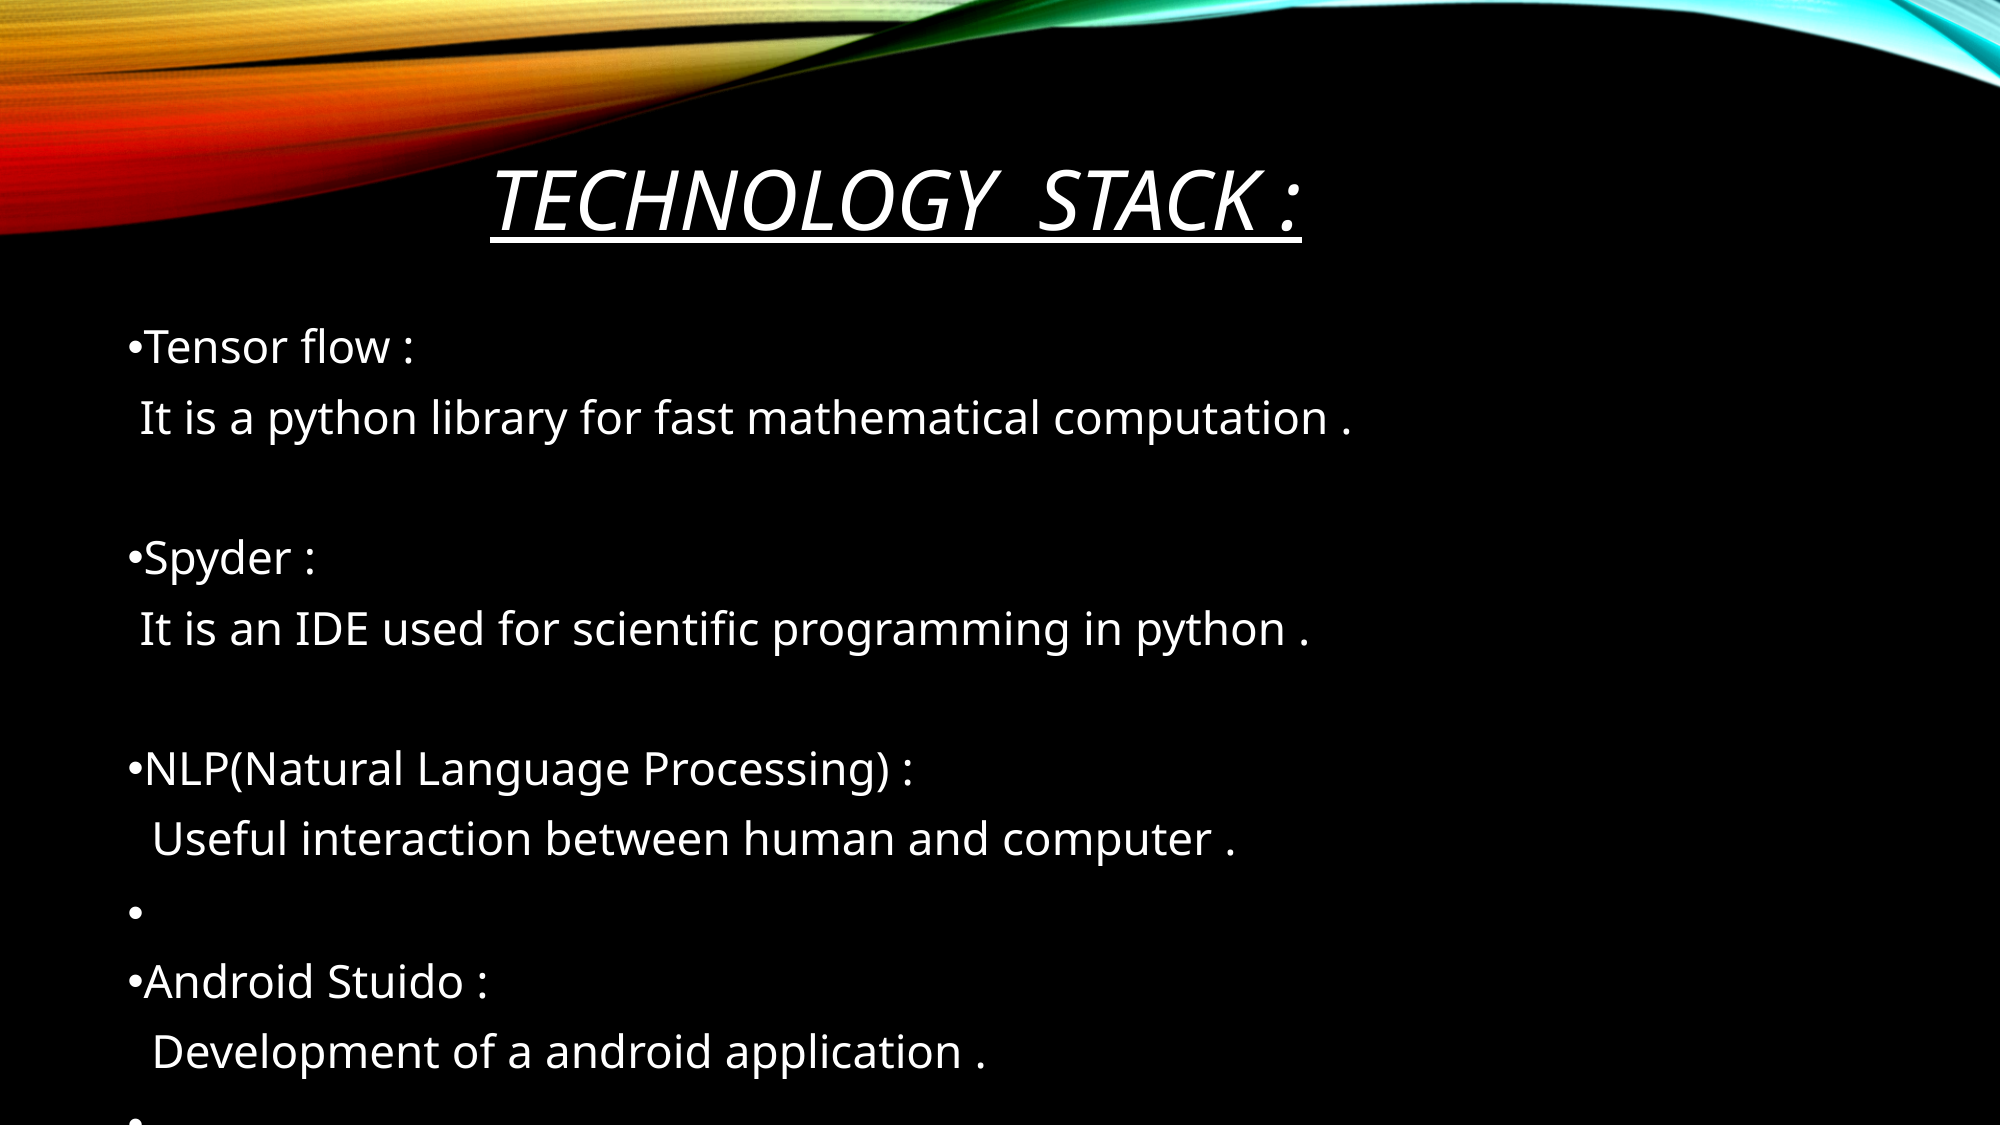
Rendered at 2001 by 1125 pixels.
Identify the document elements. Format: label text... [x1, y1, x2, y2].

title Technology stack : [474, 125, 1515, 282]
list Tensor flow : It is a python library for fast mathematical computation . Spyder : It is an IDE used for scientific programming in python . NLP(Natural Language Processing) : Useful interaction between human and computer . Android Stuido : Development of a android application . [112, 316, 1888, 1093]
